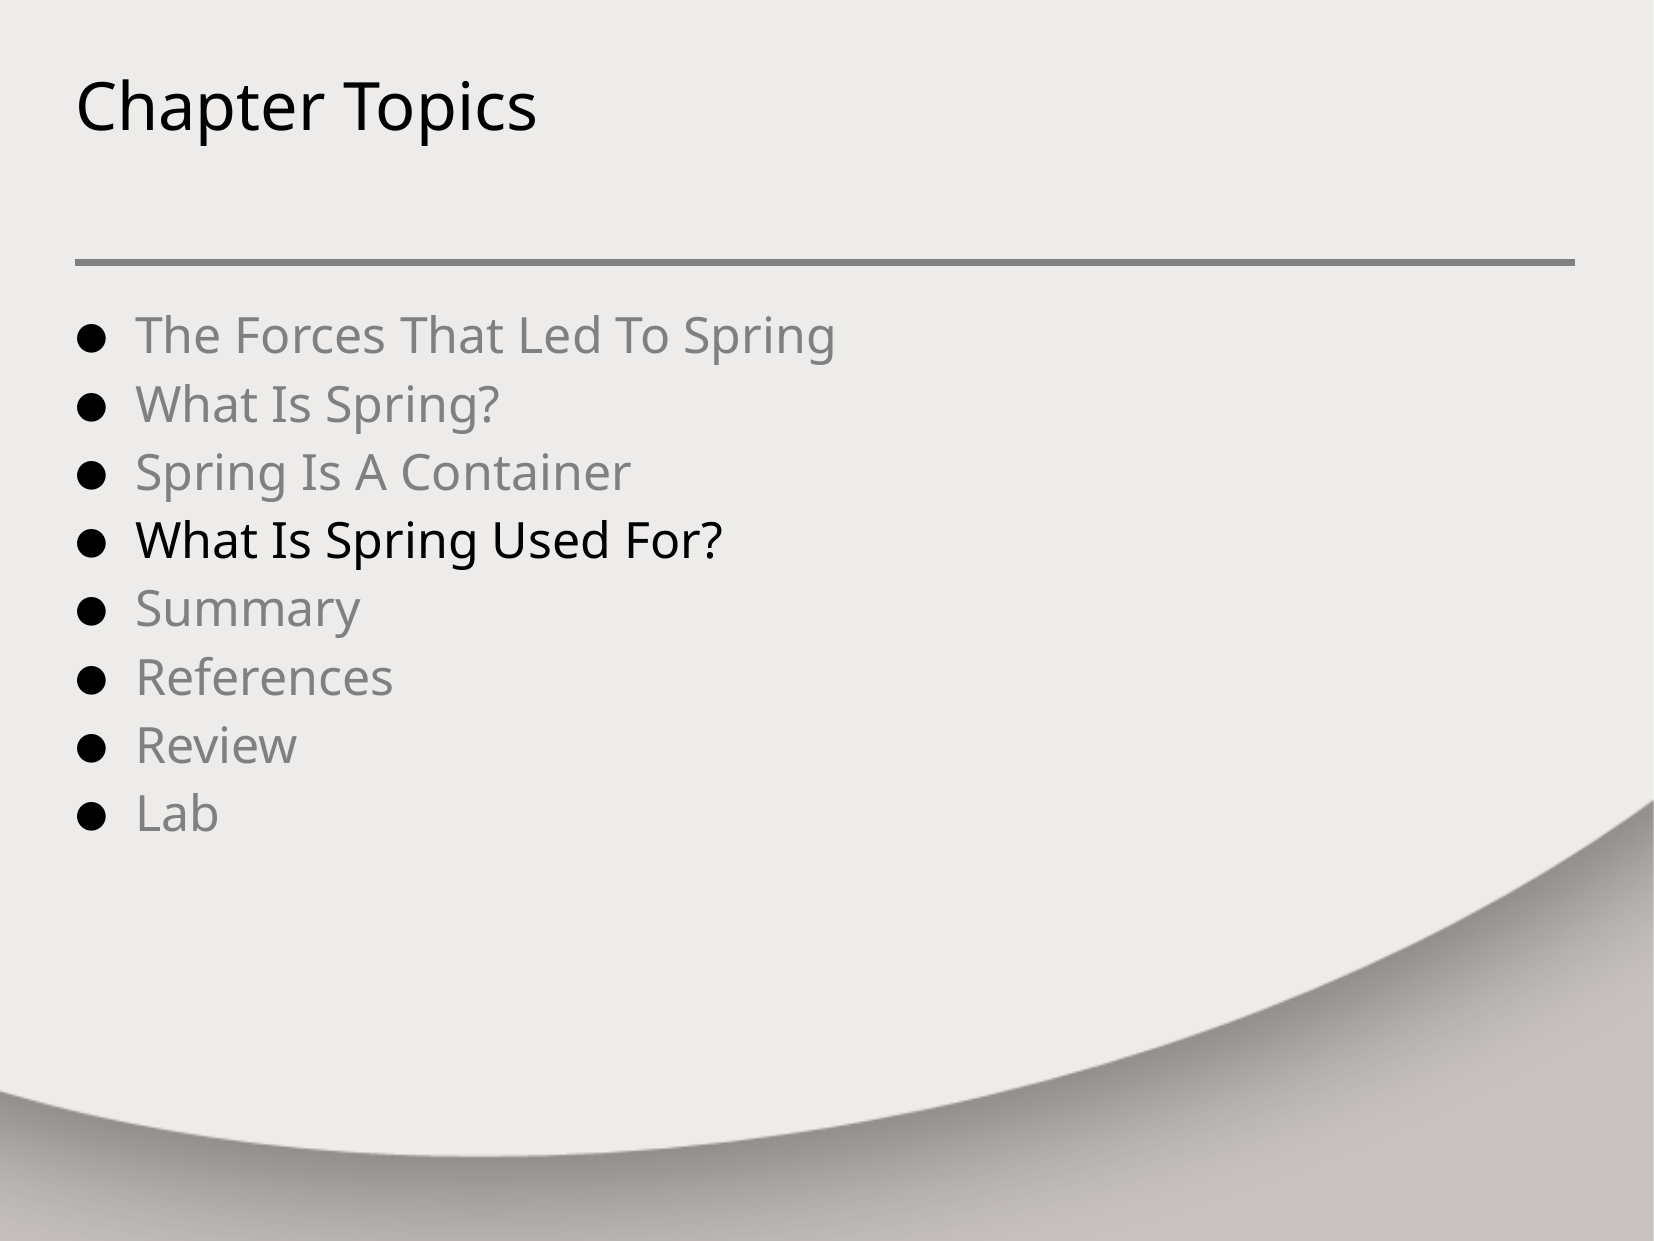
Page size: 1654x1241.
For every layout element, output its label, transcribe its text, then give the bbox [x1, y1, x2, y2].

list The Forces That Led To Spring What Is Spring? Spring Is A Container What Is Spring Used For? Summary References Review Lab [75, 300, 1576, 1163]
title Chapter Topics [75, 75, 1576, 226]
picture [0, 0, 1654, 1241]
